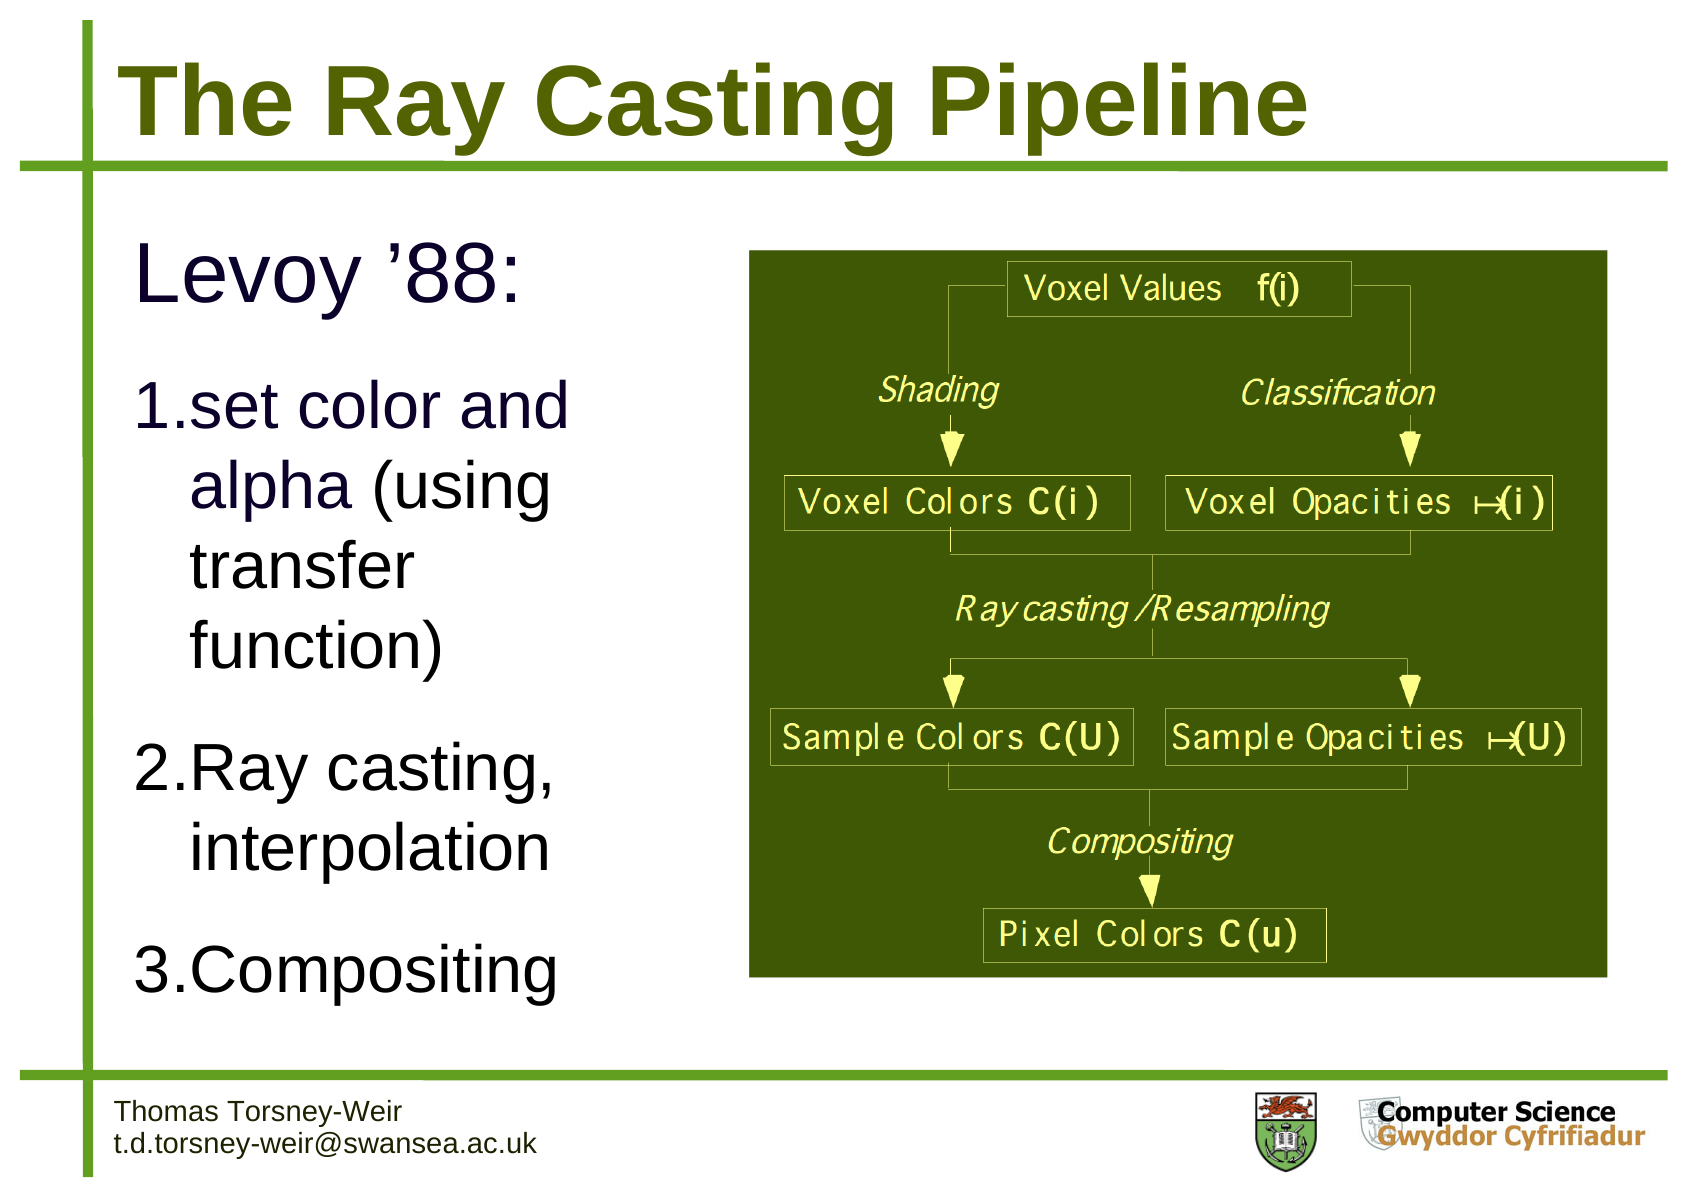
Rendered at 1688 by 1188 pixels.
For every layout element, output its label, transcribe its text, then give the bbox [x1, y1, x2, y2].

picture [1240, 1092, 1654, 1173]
title The Ray Casting Pipeline [101, 36, 1666, 166]
picture [732, 230, 1622, 988]
list Levoy ’88: 1. set color and alpha (using transfer function) 2. Ray casting, interpolation 3. Compositing [117, 209, 691, 1060]
